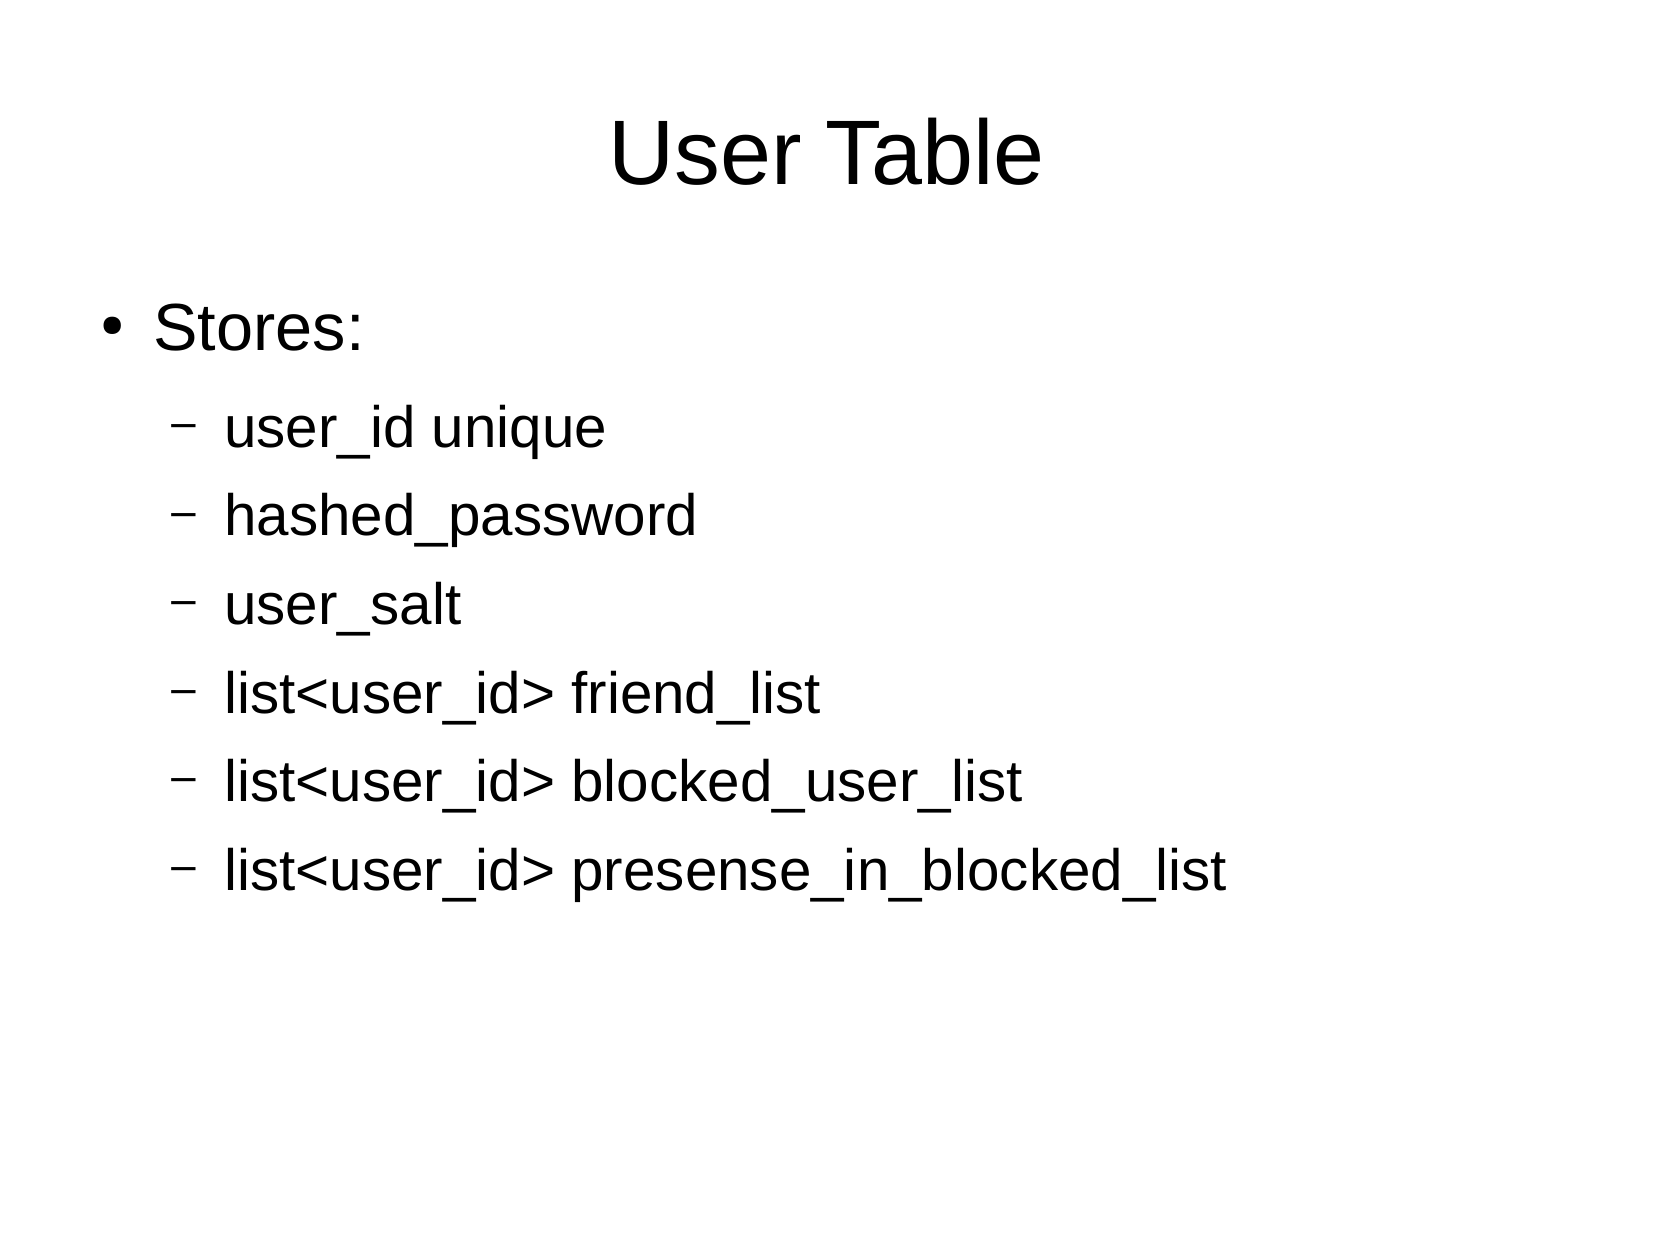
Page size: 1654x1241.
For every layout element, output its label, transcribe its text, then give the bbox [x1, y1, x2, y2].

title User Table [82, 49, 1571, 257]
list Stores: user_id unique hashed_password user_salt list<user_id> friend_list list<user_id> blocked_user_list list<user_id> presense_in_blocked_list [82, 290, 1571, 1010]
